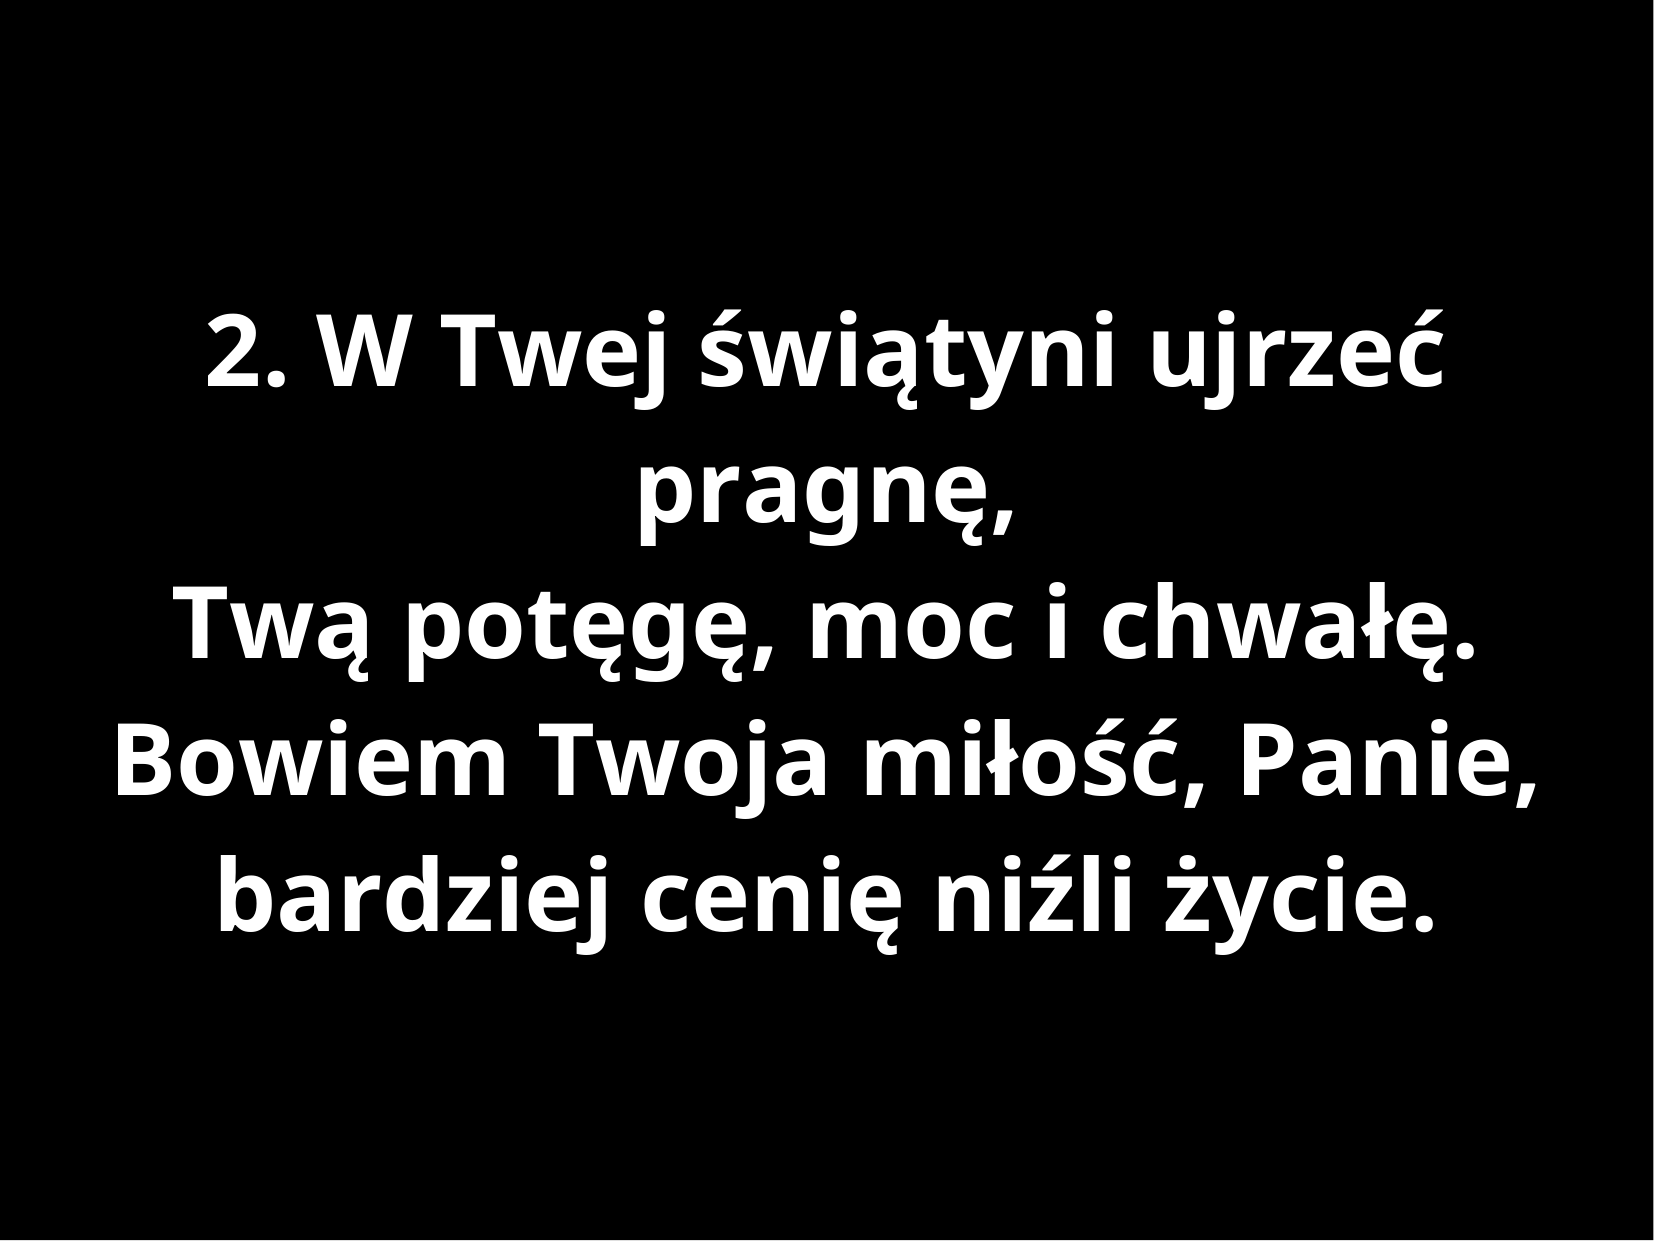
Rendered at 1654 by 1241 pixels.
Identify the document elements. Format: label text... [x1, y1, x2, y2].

title 2. W Twej świątyni ujrzeć pragnę, Twą potęgę, moc i chwałę. Bowiem Twoja miłość, Panie, bardziej cenię niźli życie. [0, 0, 1654, 1241]
